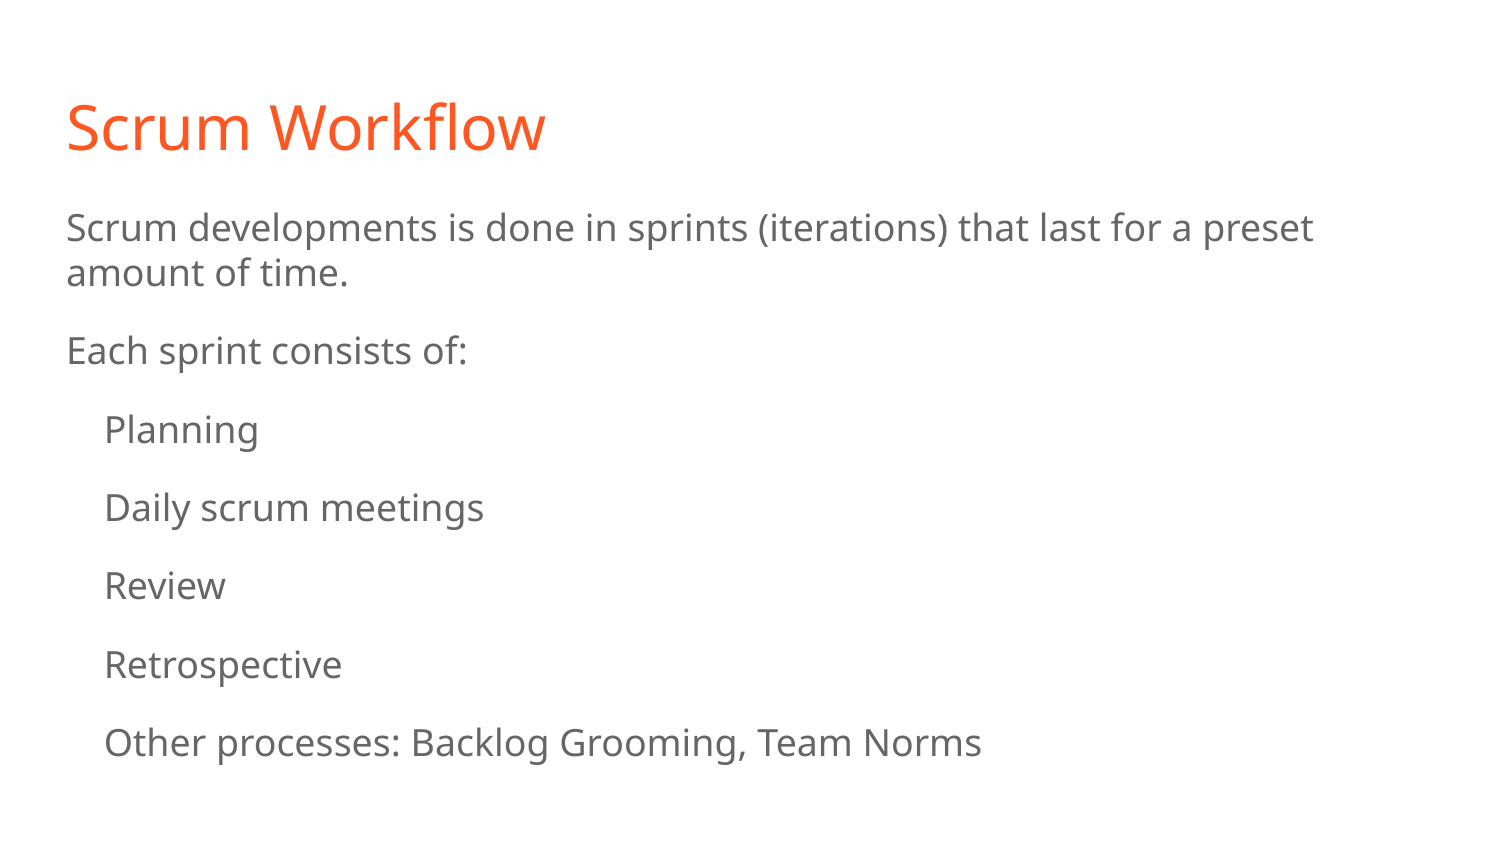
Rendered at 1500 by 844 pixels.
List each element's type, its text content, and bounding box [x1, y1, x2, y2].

list Scrum developments is done in sprints (iterations) that last for a preset amount of time. Each sprint consists of: Planning Daily scrum meetings Review Retrospective Other processes: Backlog Grooming, Team Norms [51, 189, 1449, 750]
title Scrum Workflow [51, 72, 1449, 167]
